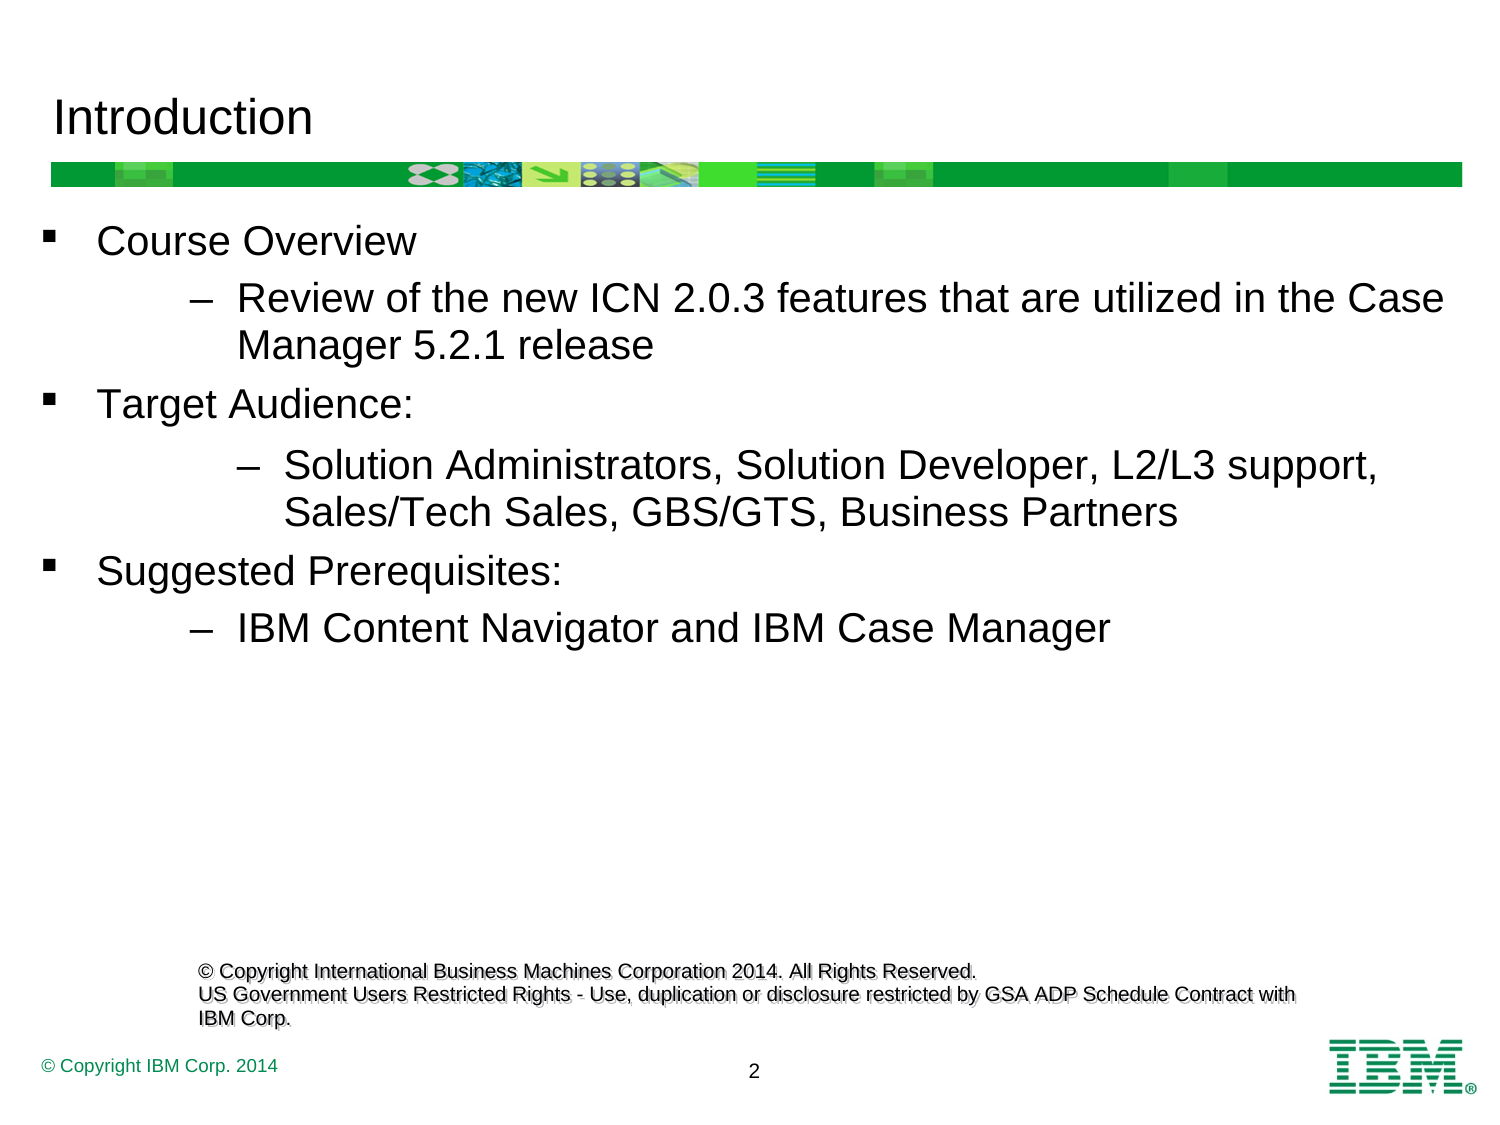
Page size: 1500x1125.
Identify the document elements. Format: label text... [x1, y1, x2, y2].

title Introduction [37, 45, 1388, 188]
list Course Overview Review of the new ICN 2.0.3 features that are utilized in the Case Manager 5.2.1 release Target Audience: Solution Administrators, Solution Developer, L2/L3 support, Sales/Tech Sales, GBS/GTS, Business Partners Suggested Prerequisites: IBM Content Navigator and IBM Case Manager [24, 208, 1463, 1038]
picture [50, 161, 1463, 189]
text_box © Copyright International Business Machines Corporation 2014. All Rights Reserved. US Government Users Restricted Rights - Use, duplication or disclosure restricted by GSA ADP Schedule Contract with IBM Corp. [183, 952, 1318, 1068]
picture [1327, 1037, 1479, 1096]
